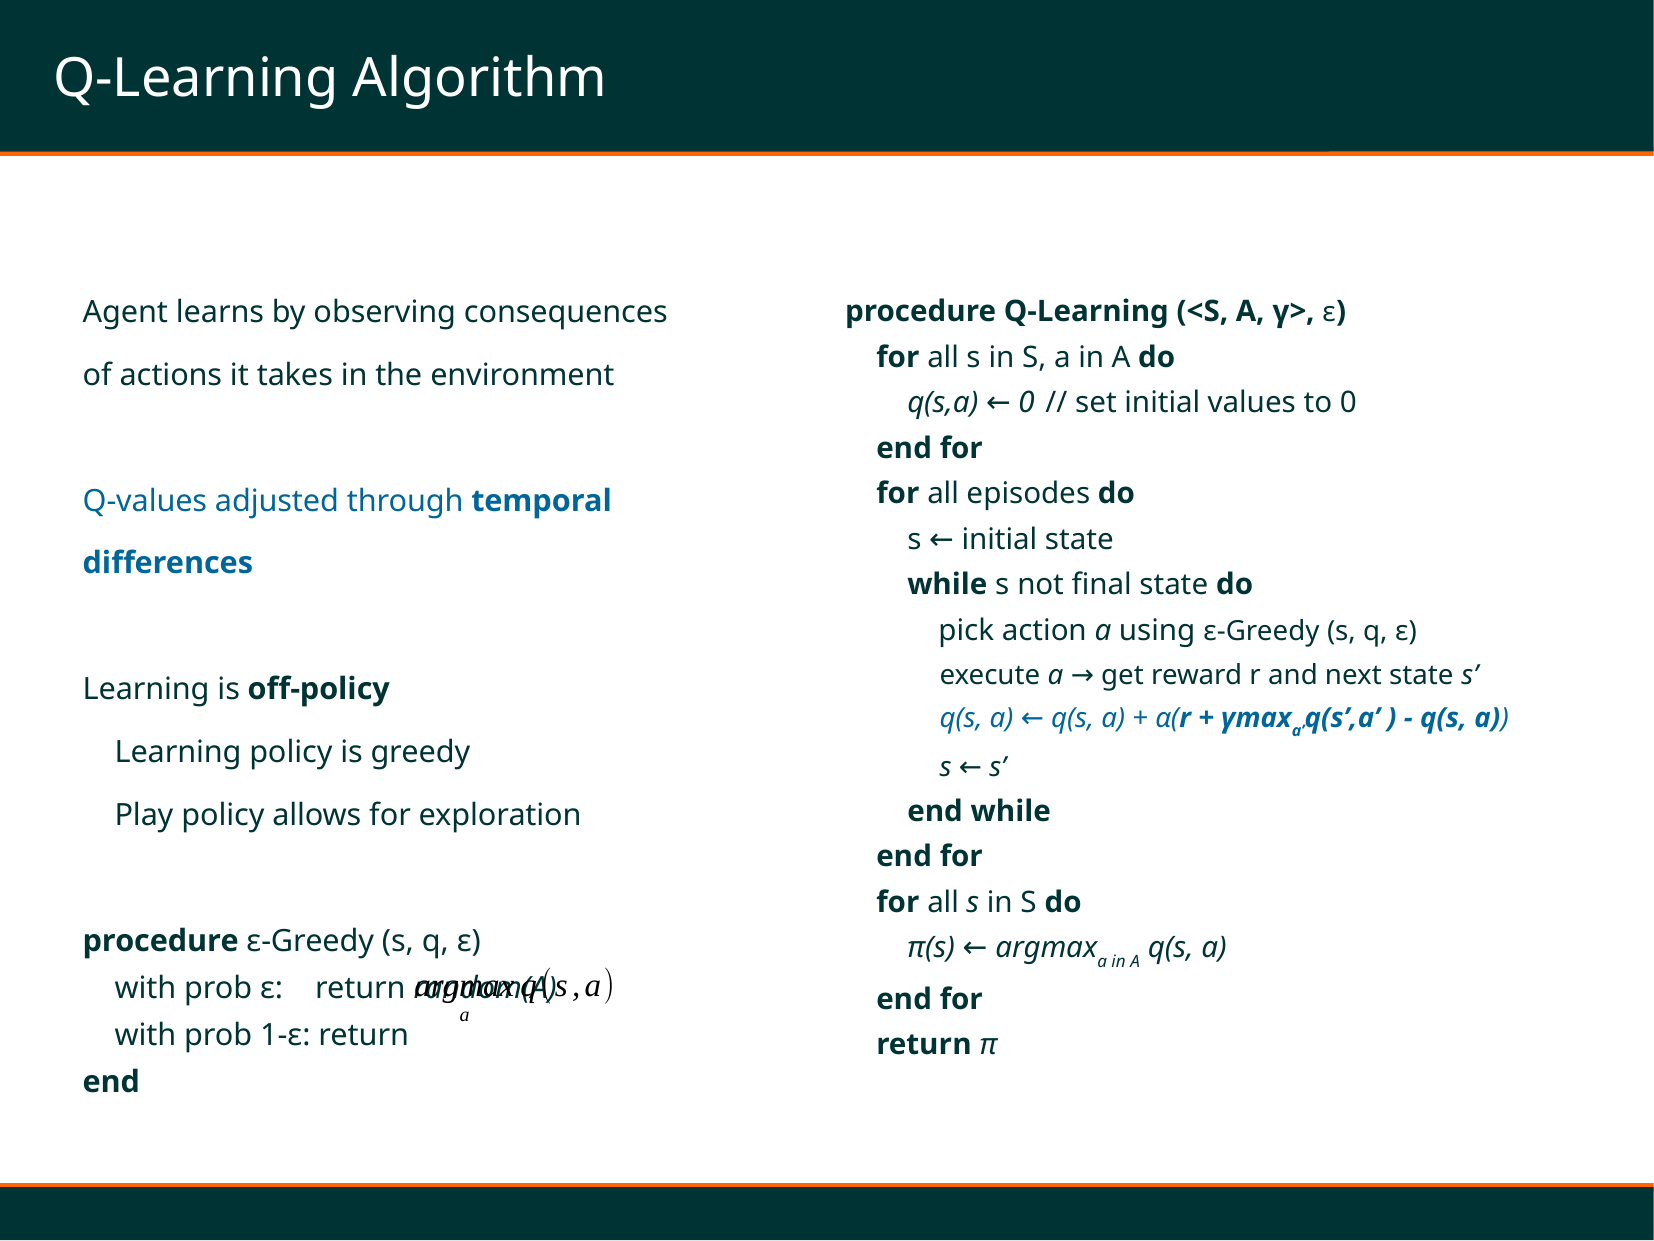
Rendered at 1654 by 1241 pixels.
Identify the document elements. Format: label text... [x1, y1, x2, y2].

chart [408, 967, 620, 1027]
list Agent learns by observing consequences of actions it takes in the environment Q-values adjusted through temporal differences Learning is off-policy Learning policy is greedy Play policy allows for exploration procedure ε-Greedy (s, q, ε) with prob ε: return random(A) with prob 1-ε: return end [82, 290, 809, 1111]
list procedure Q-Learning (<S, A, γ>, ε) for all s in S, a in A do q(s,a) ← 0 // set initial values to 0 end for for all episodes do s ← initial state while s not final state do pick action a using ε-Greedy (s, q, ε) execute a → get reward r and next state s’ q(s, a) ← q(s, a) + α(r + γmaxa’q(s’,a’ ) - q(s, a)) s ← s’ end while end for for all s in S do π(s) ← argmaxa in A q(s, a) end for return π [845, 290, 1606, 1111]
title Q-Learning Algorithm [0, 0, 1329, 152]
